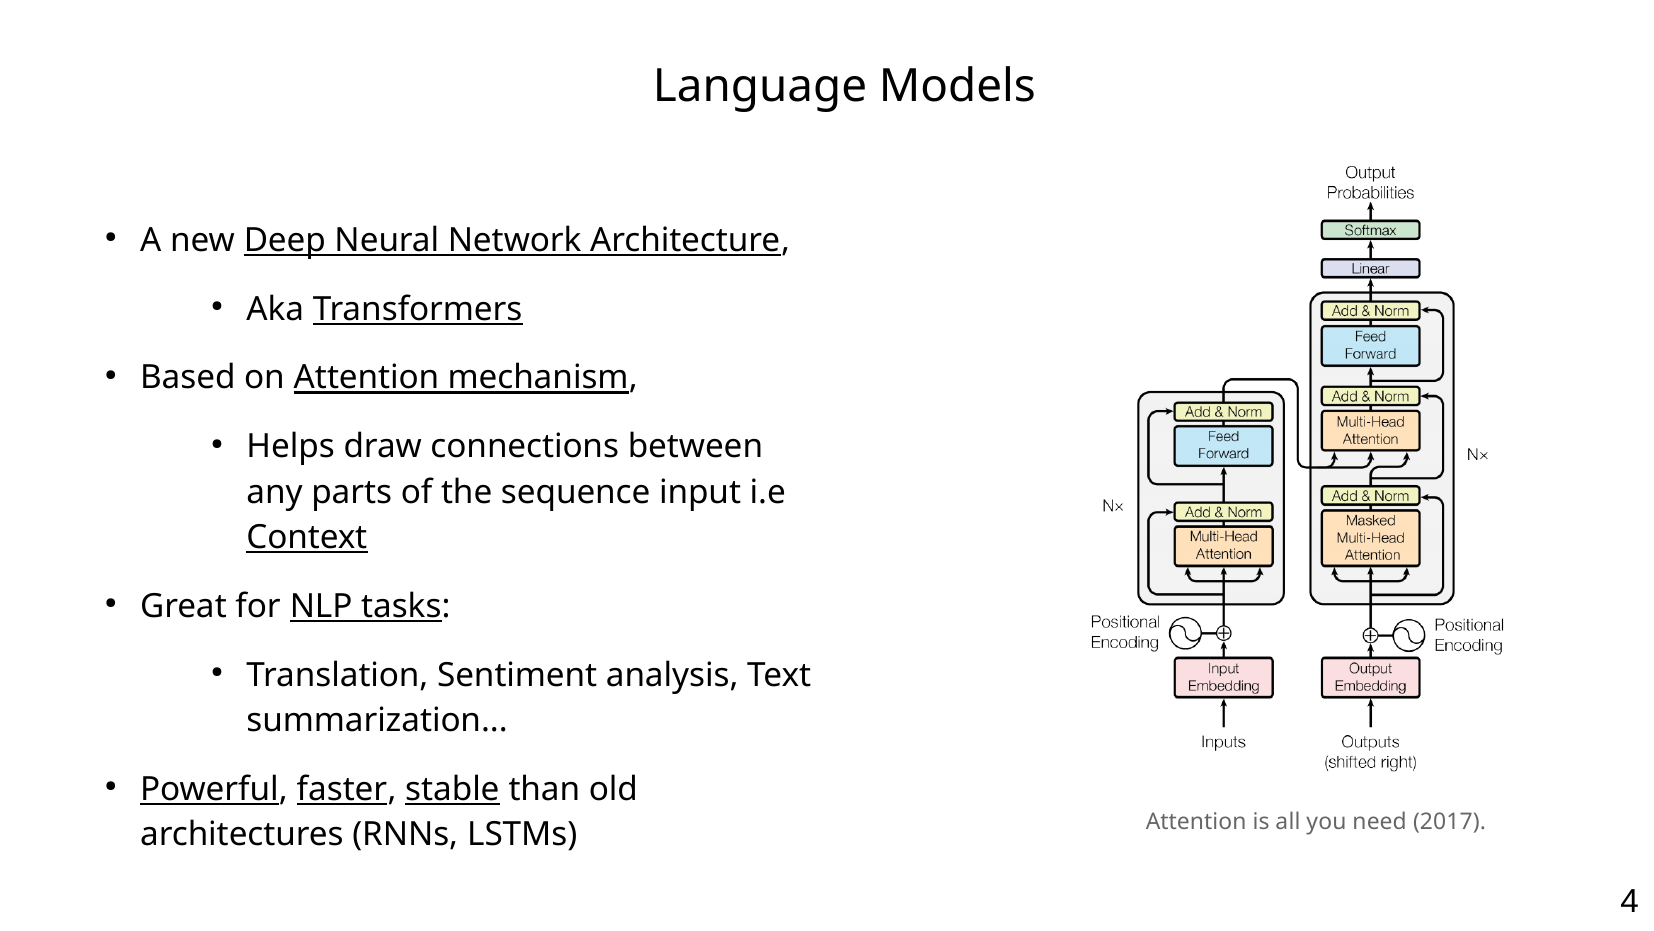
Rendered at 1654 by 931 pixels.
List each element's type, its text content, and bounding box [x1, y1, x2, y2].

text_box Language Models [376, 45, 1277, 123]
text_box <number> [1024, 874, 1654, 931]
picture [1062, 152, 1537, 788]
text_box A new Deep Neural Network Architecture, Aka Transformers Based on Attention mechanism, Helps draw connections between any parts of the sequence input i.e Context Great for NLP tasks: Translation, Sentiment analysis, Text summarization... Powerful, faster, stable than old architectures (RNNs, LSTMs) [90, 133, 841, 818]
text_box Attention is all you need (2017). [1013, 797, 1619, 875]
